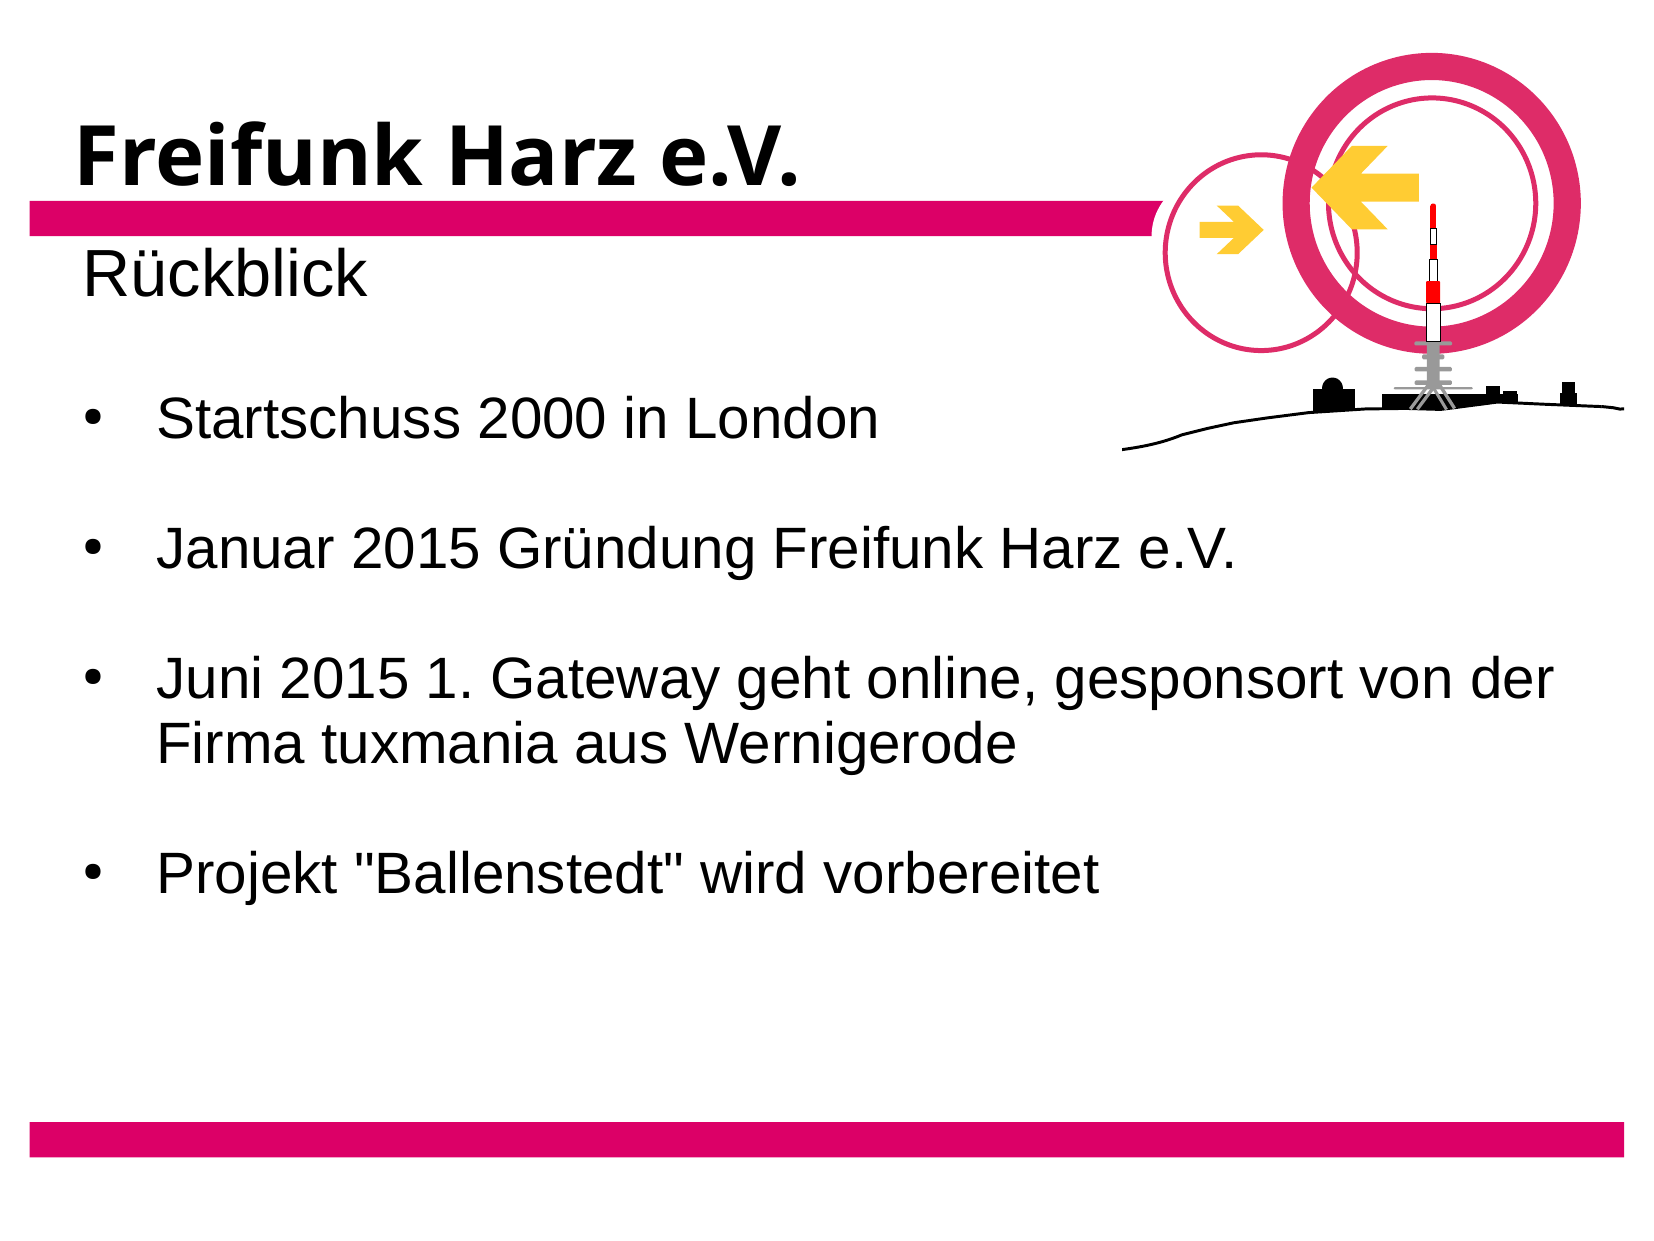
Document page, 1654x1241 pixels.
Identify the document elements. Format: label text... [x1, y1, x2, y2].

subtitle Rückblick Startschuss 2000 in London Januar 2015 Gründung Freifunk Harz e.V. Juni 2015 1. Gateway geht online, gesponsort von der Firma tuxmania aus Wernigerode Projekt "Ballenstedt" wird vorbereitet [82, 236, 1625, 1123]
